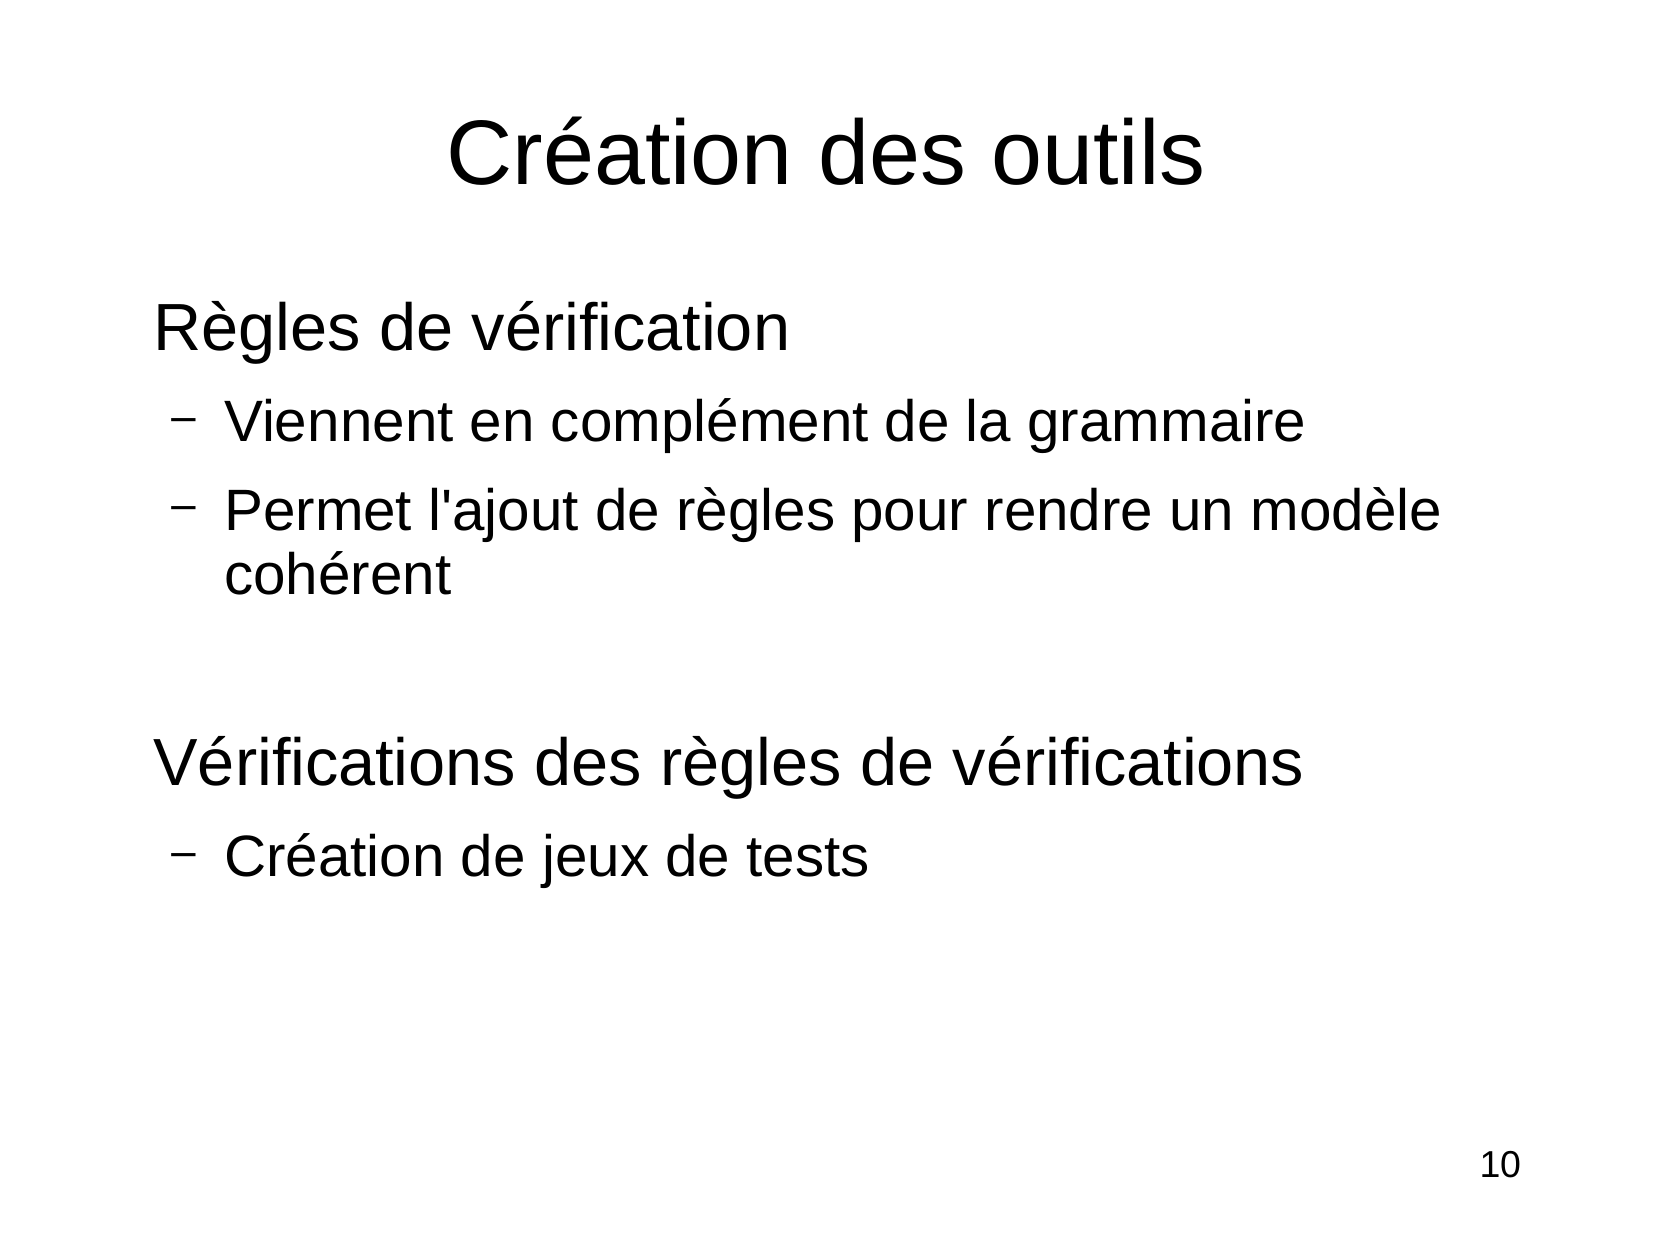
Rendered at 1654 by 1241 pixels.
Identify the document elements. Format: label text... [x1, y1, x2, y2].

list Règles de vérification Viennent en complément de la grammaire Permet l'ajout de règles pour rendre un modèle cohérent Vérifications des règles de vérifications Création de jeux de tests [82, 290, 1571, 1010]
title Création des outils [82, 49, 1571, 257]
